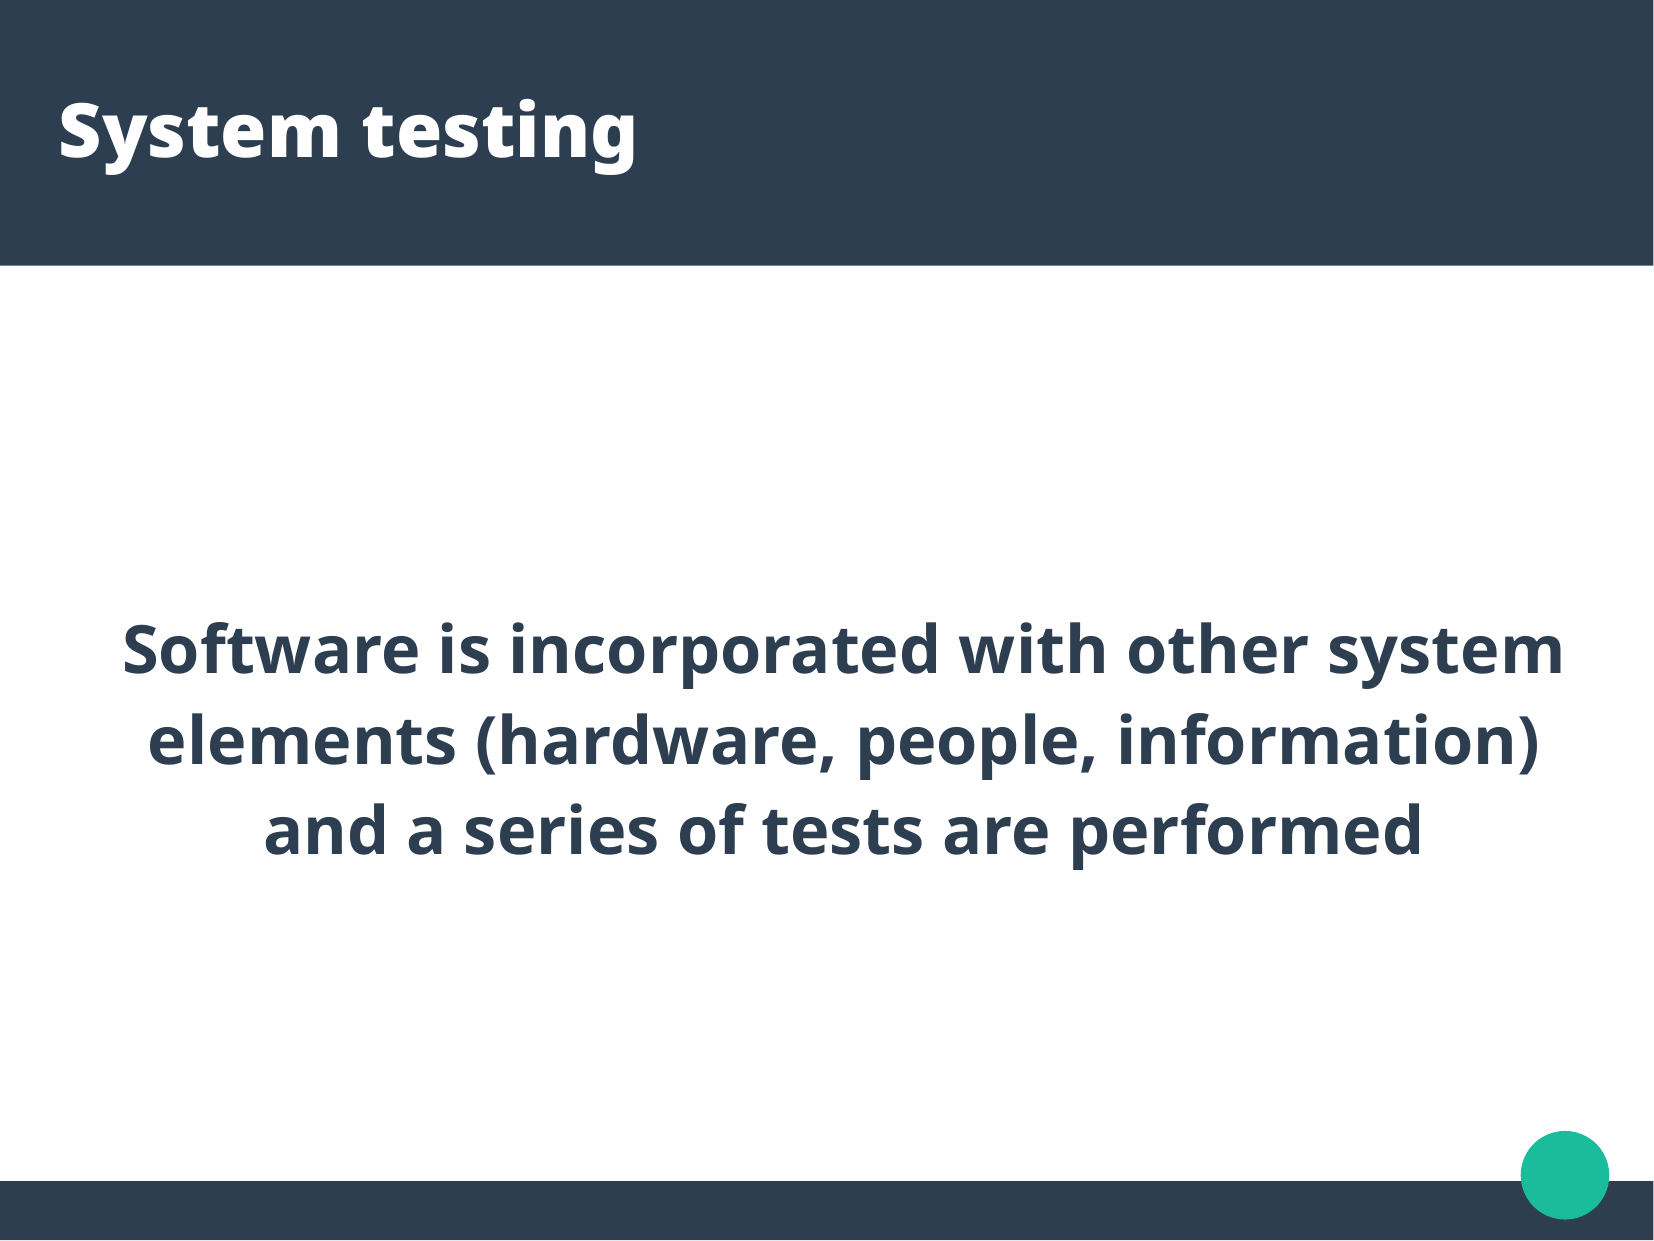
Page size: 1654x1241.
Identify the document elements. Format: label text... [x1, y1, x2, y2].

subtitle Software is incorporated with other system elements (hardware, people, information) and a series of tests are performed [59, 324, 1595, 1152]
title System testing [59, 49, 1595, 207]
